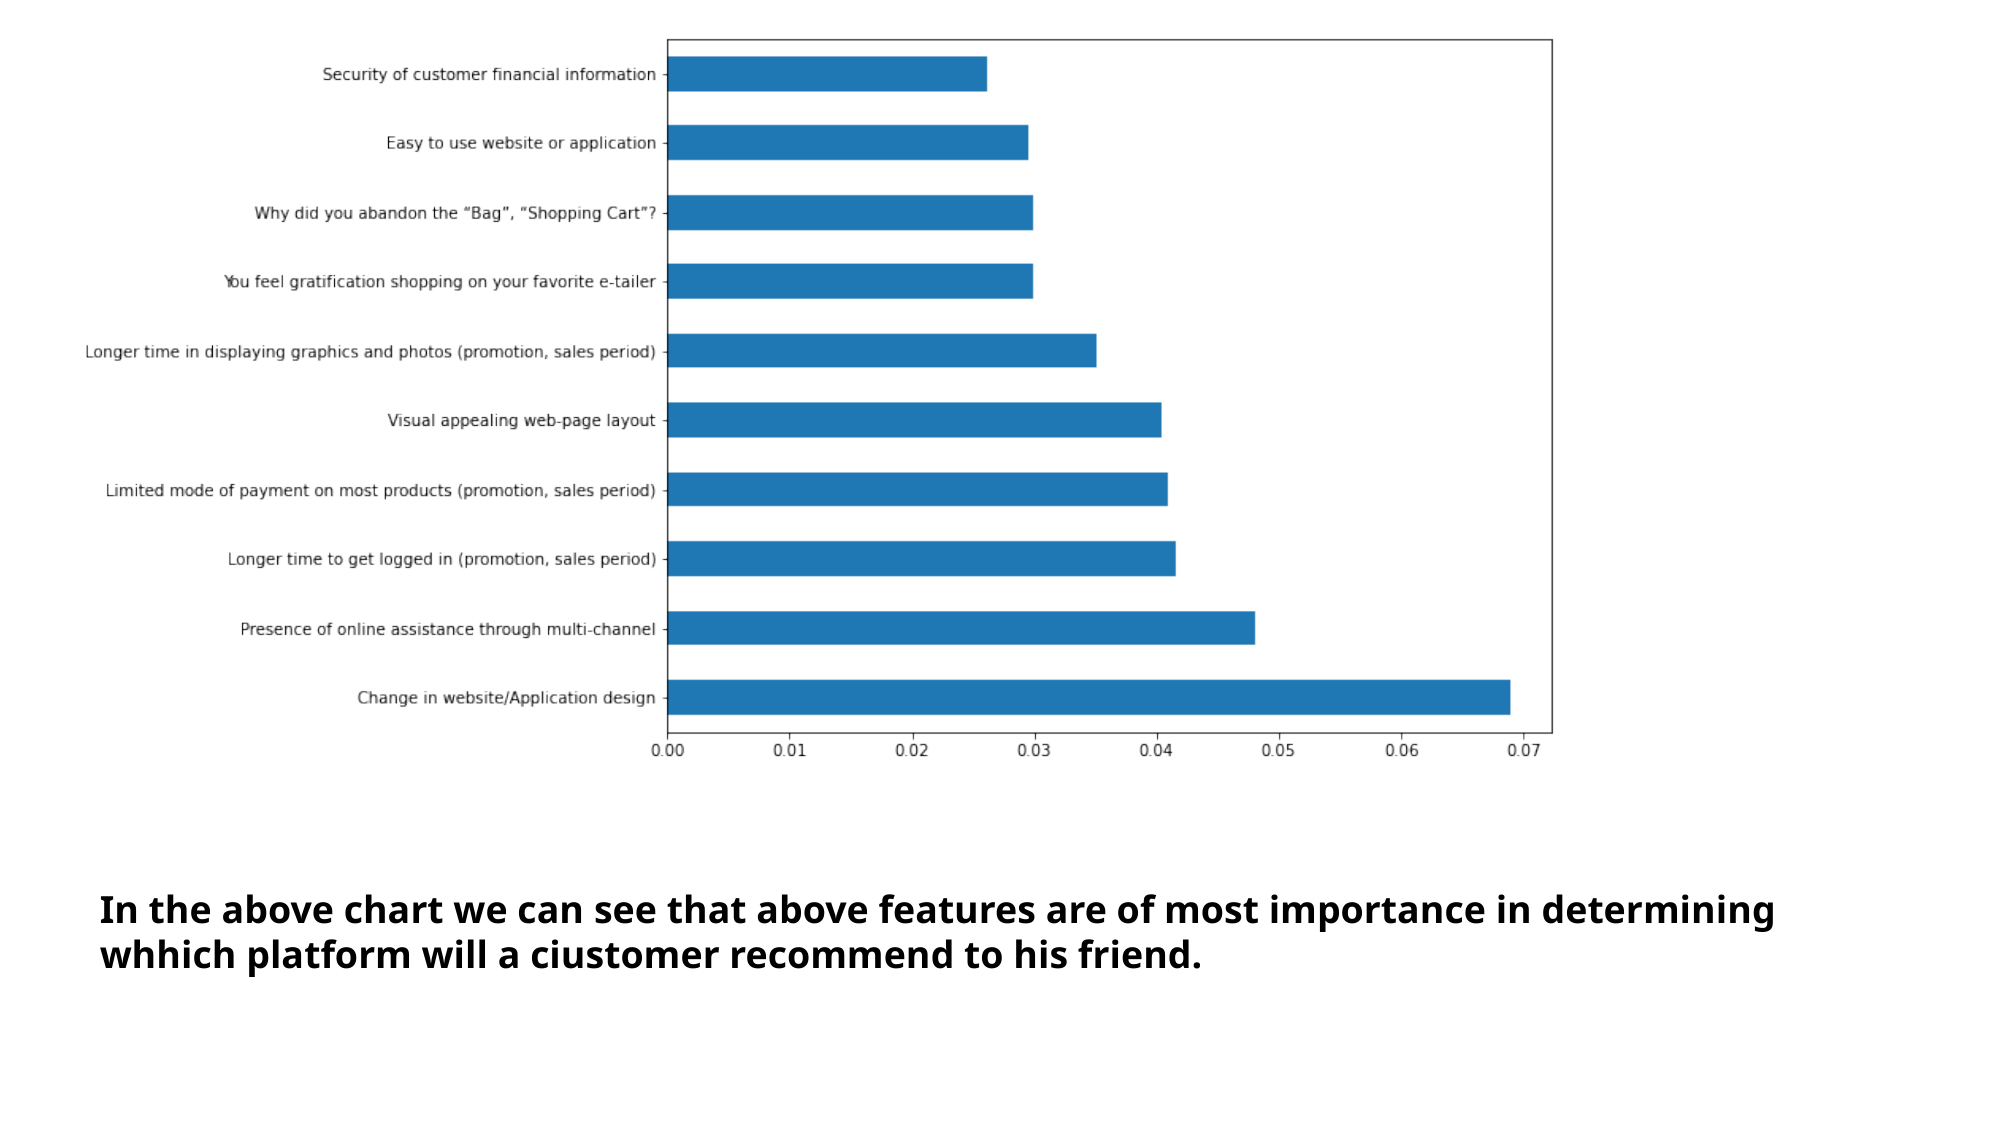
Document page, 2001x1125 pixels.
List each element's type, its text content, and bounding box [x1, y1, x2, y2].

text_box In the above chart we can see that above features are of most importance in determining whhich platform will a ciustomer recommend to his friend. [84, 878, 1918, 985]
picture [74, 28, 1563, 771]
